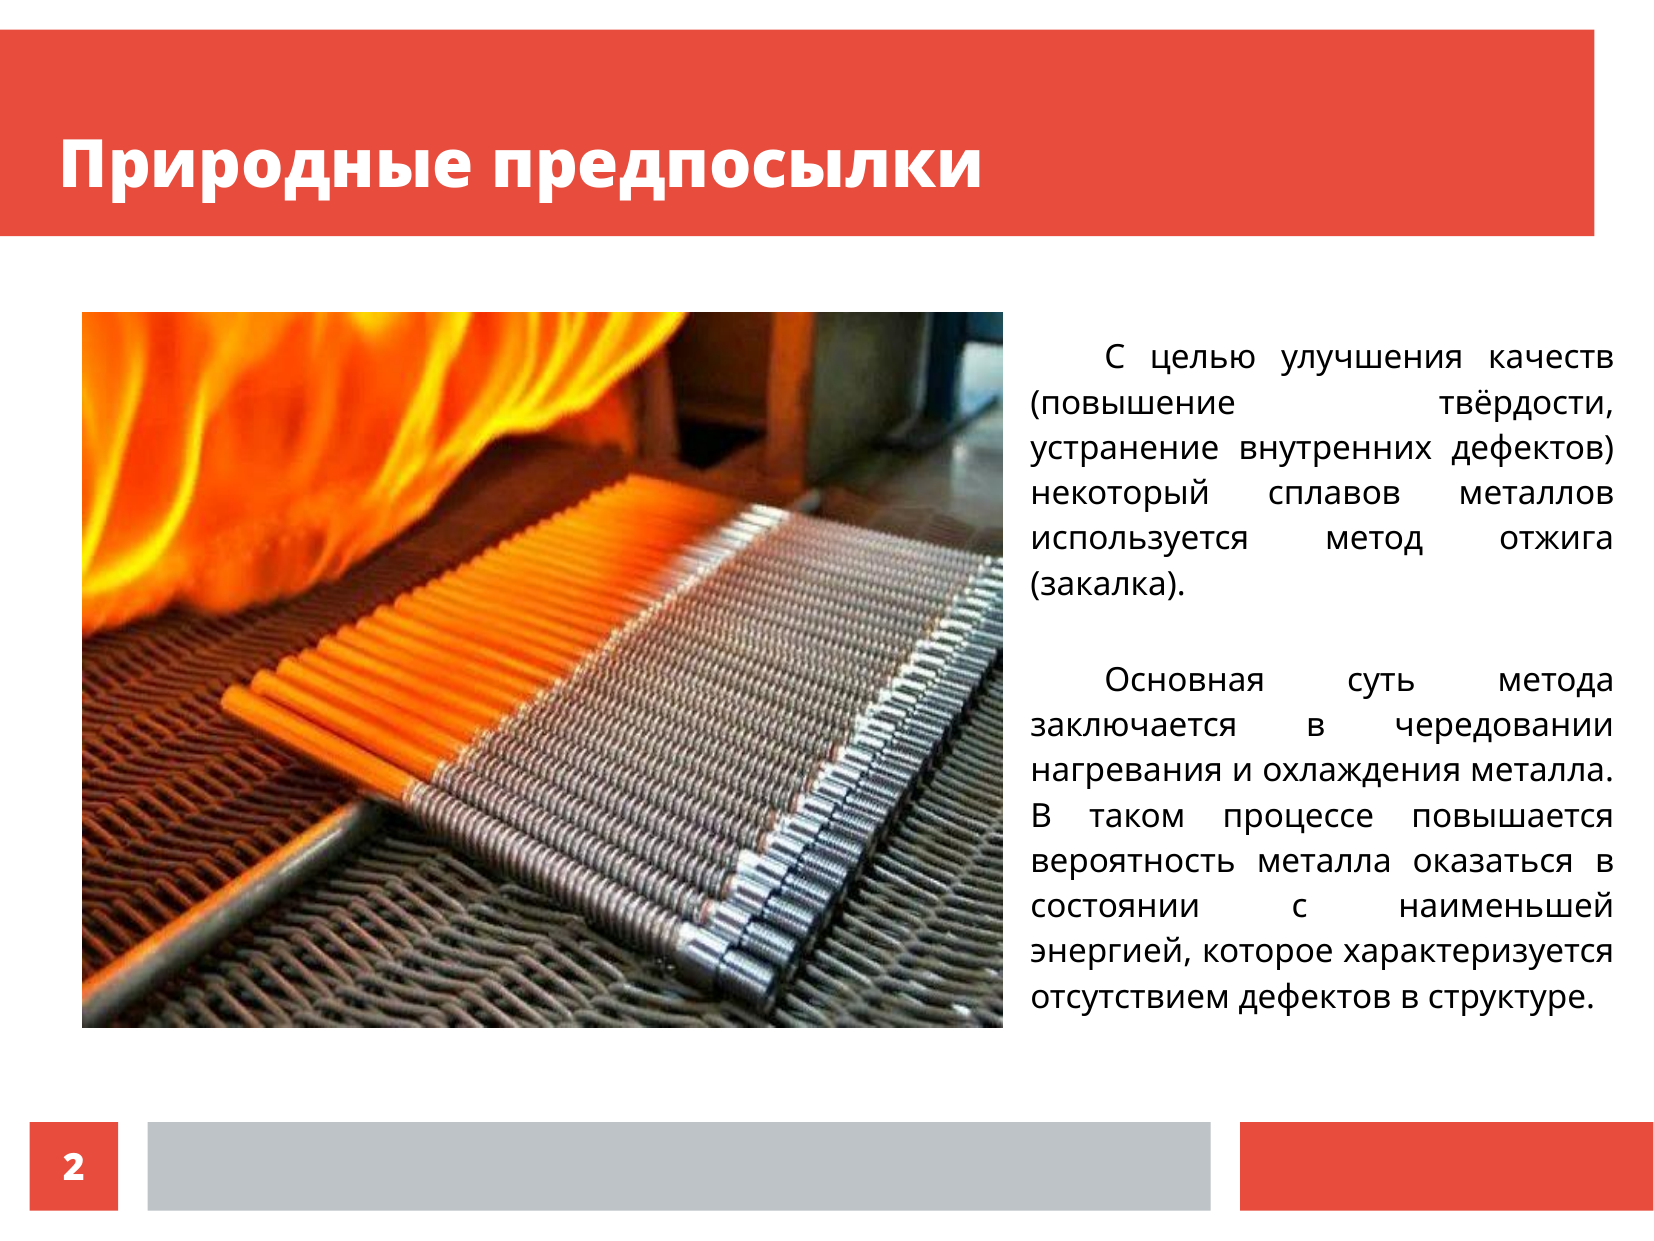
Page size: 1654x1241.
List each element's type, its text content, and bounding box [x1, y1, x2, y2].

text_box С целью улучшения качеств (повышение твёрдости, устранение внутренних дефектов) некоторый сплавов металлов используется метод отжига (закалка). Основная суть метода заключается в чередовании нагревания и охлаждения металла. В таком процессе повышается вероятность металла оказаться в состоянии с наименьшей энергией, которое характеризуется отсутствием дефектов в структуре. [1015, 326, 1630, 1106]
title Природные предпосылки [59, 59, 1595, 207]
picture [82, 312, 1003, 1028]
